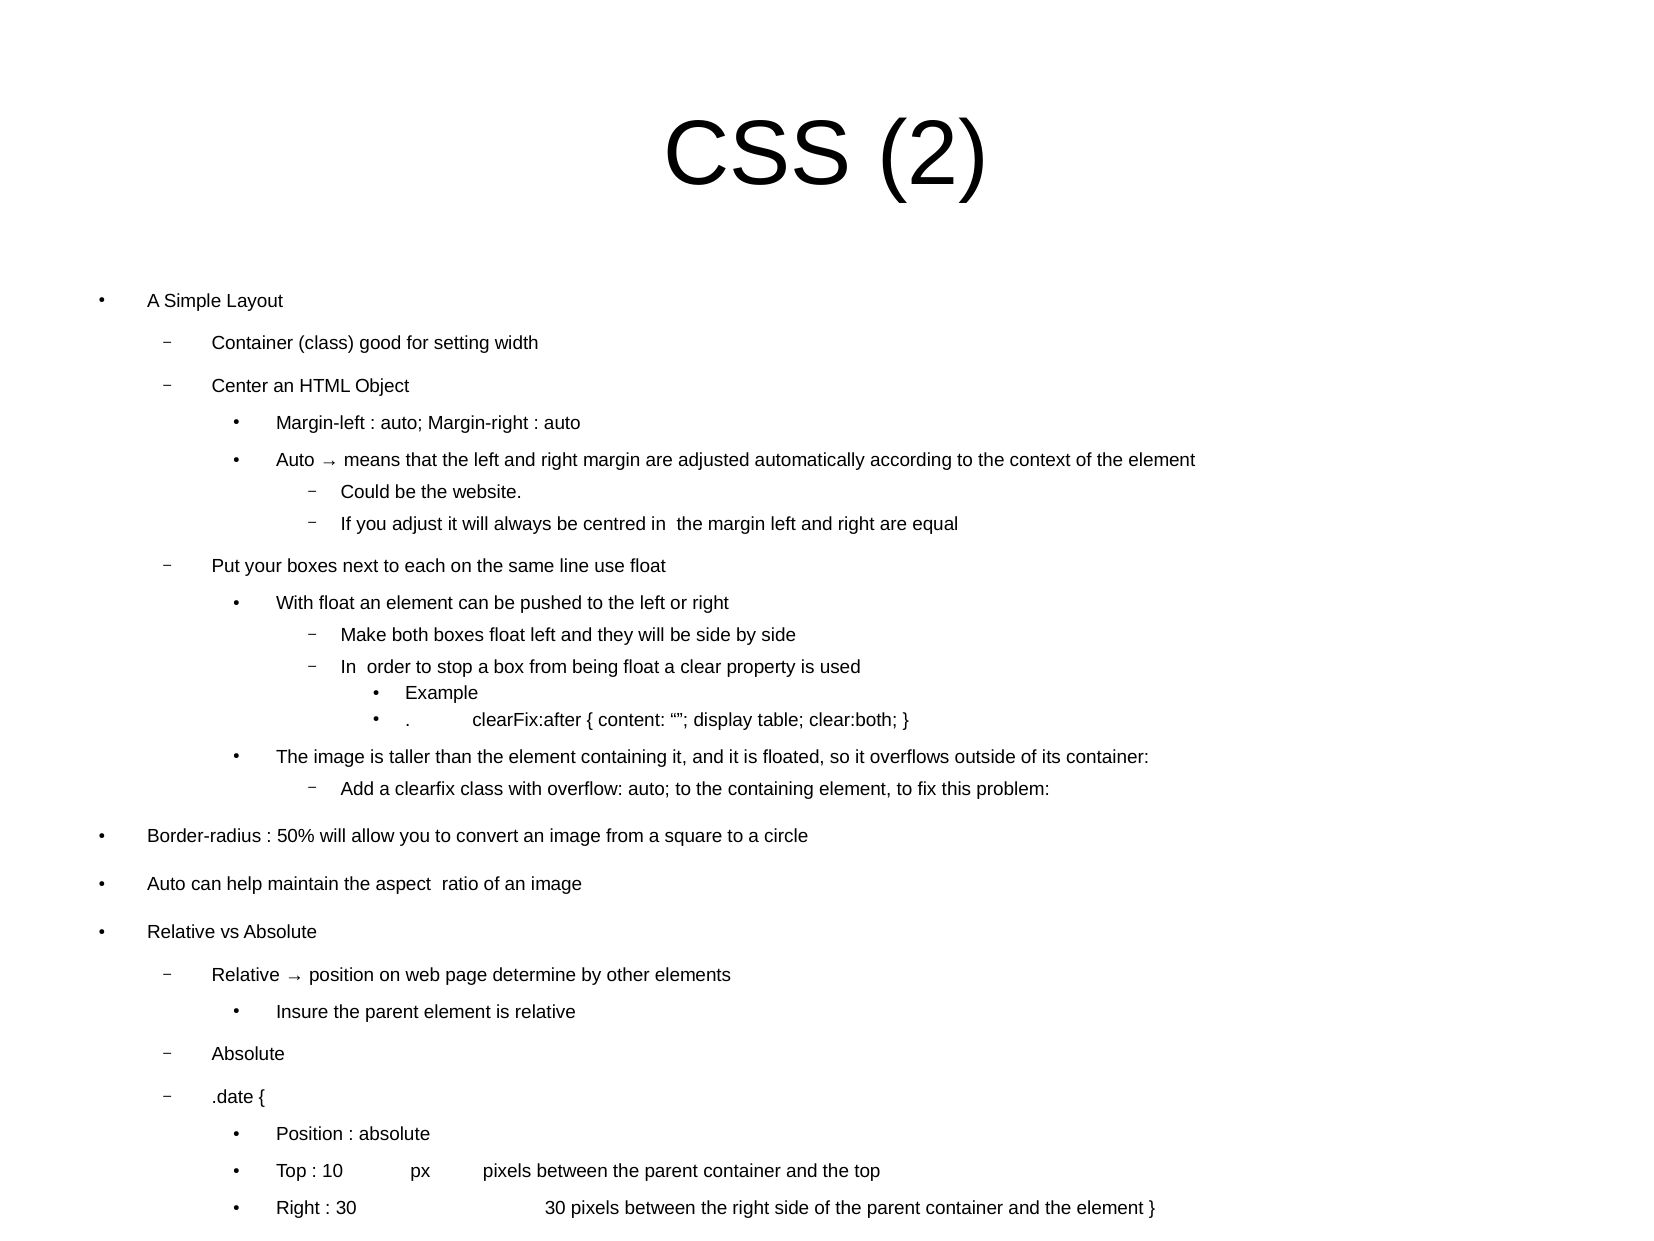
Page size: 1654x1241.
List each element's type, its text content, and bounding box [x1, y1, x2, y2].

title CSS (2) [82, 49, 1571, 257]
list A Simple Layout Container (class) good for setting width Center an HTML Object Margin-left : auto; Margin-right : auto Auto → means that the left and right margin are adjusted automatically according to the context of the element Could be the website. If you adjust it will always be centred in the margin left and right are equal Put your boxes next to each on the same line use float With float an element can be pushed to the left or right Make both boxes float left and they will be side by side In order to stop a box from being float a clear property is used Example . clearFix:after { content: “”; display table; clear:both; } The image is taller than the element containing it, and it is floated, so it overflows outside of its container: Add a clearfix class with overflow: auto; to the containing element, to fix this problem: Border-radius : 50% will allow you to convert an image from a square to a circle Auto can help maintain the aspect ratio of an image Relative vs Absolute Relative → position on web page determine by other elements Insure the parent element is relative Absolute .date { Position : absolute Top : 10 px pixels between the parent container and the top Right : 30 30 pixels between the right side of the parent container and the element } [82, 290, 1571, 1229]
